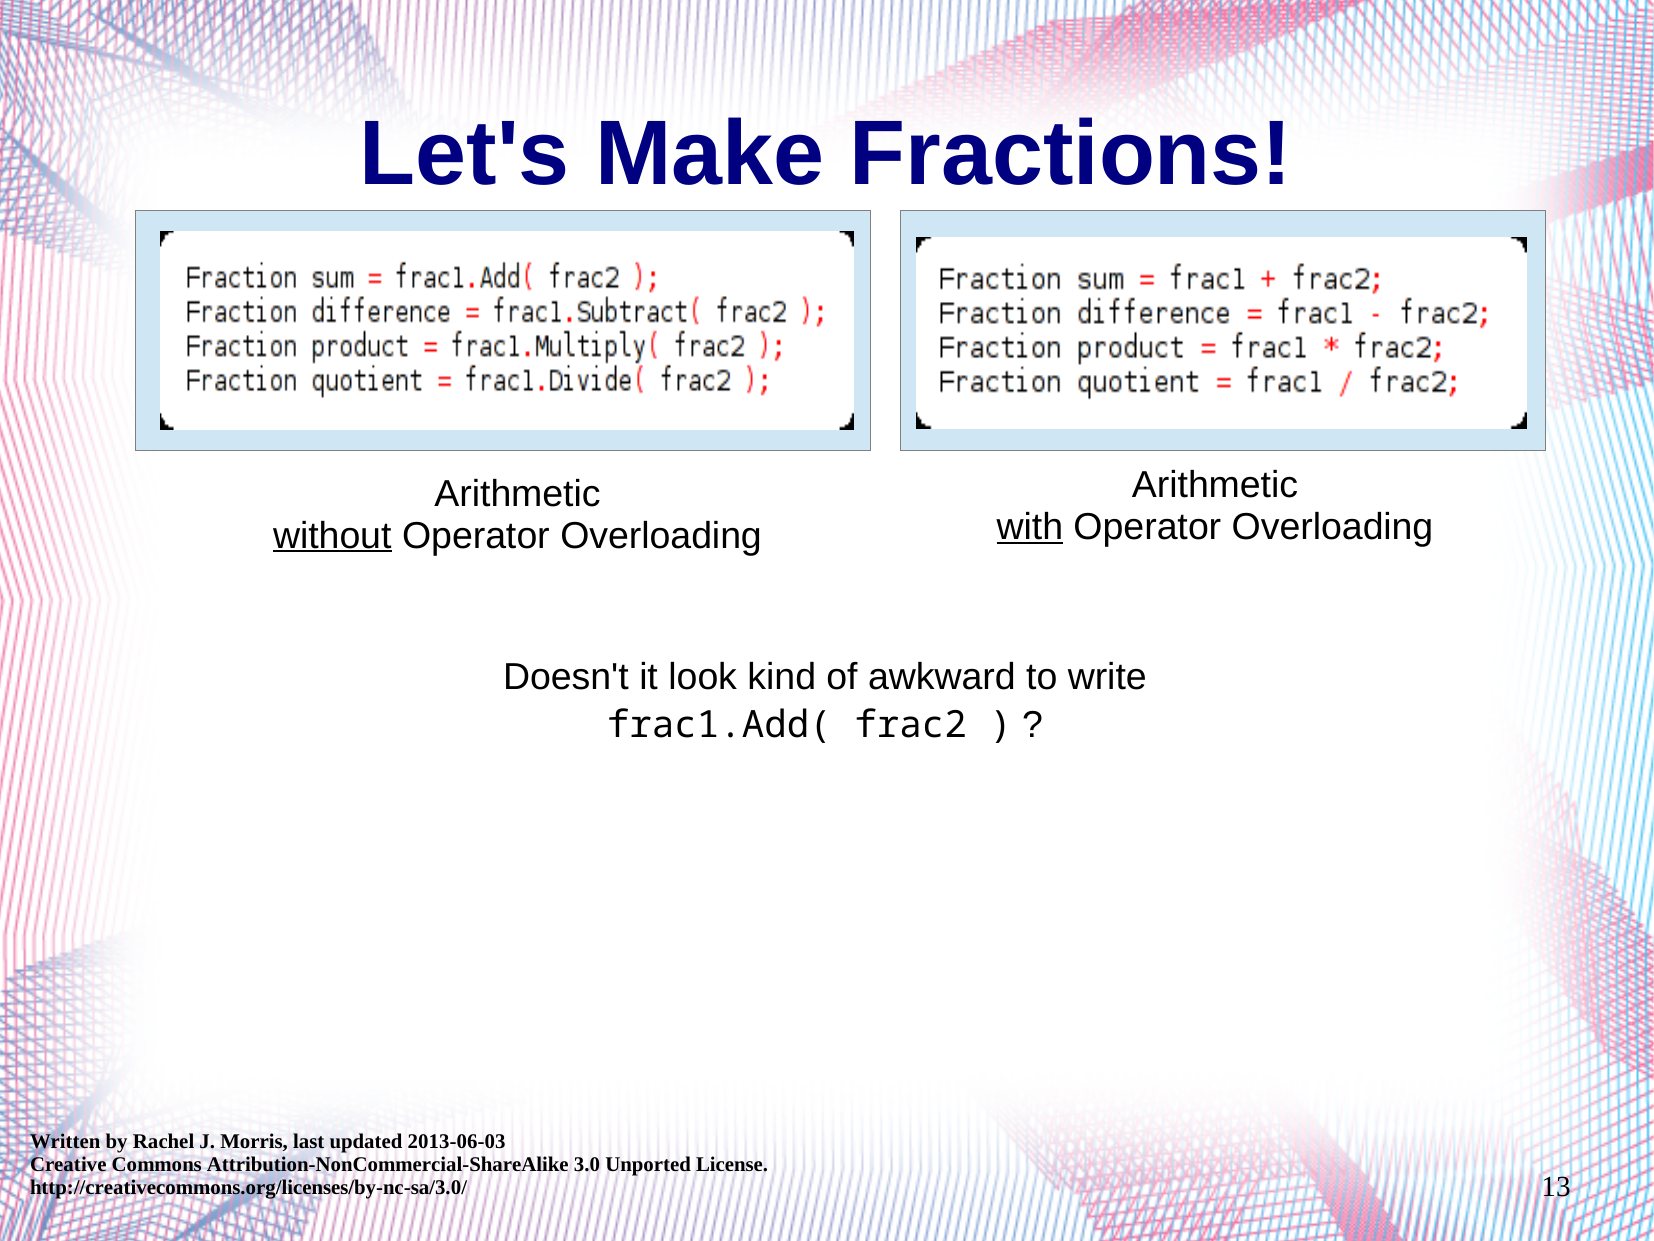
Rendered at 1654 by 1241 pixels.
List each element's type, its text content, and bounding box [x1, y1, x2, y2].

picture [0, 0, 1654, 1241]
title Let's Make Fractions! [82, 49, 1571, 257]
text_box Doesn't it look kind of awkward to write frac1.Add( frac2 ) ? [480, 647, 1171, 751]
text_box Arithmetic without Operator Overloading [240, 465, 796, 564]
text_box [900, 257, 1546, 451]
text_box Arithmetic with Operator Overloading [960, 456, 1471, 556]
text_box [135, 257, 871, 451]
